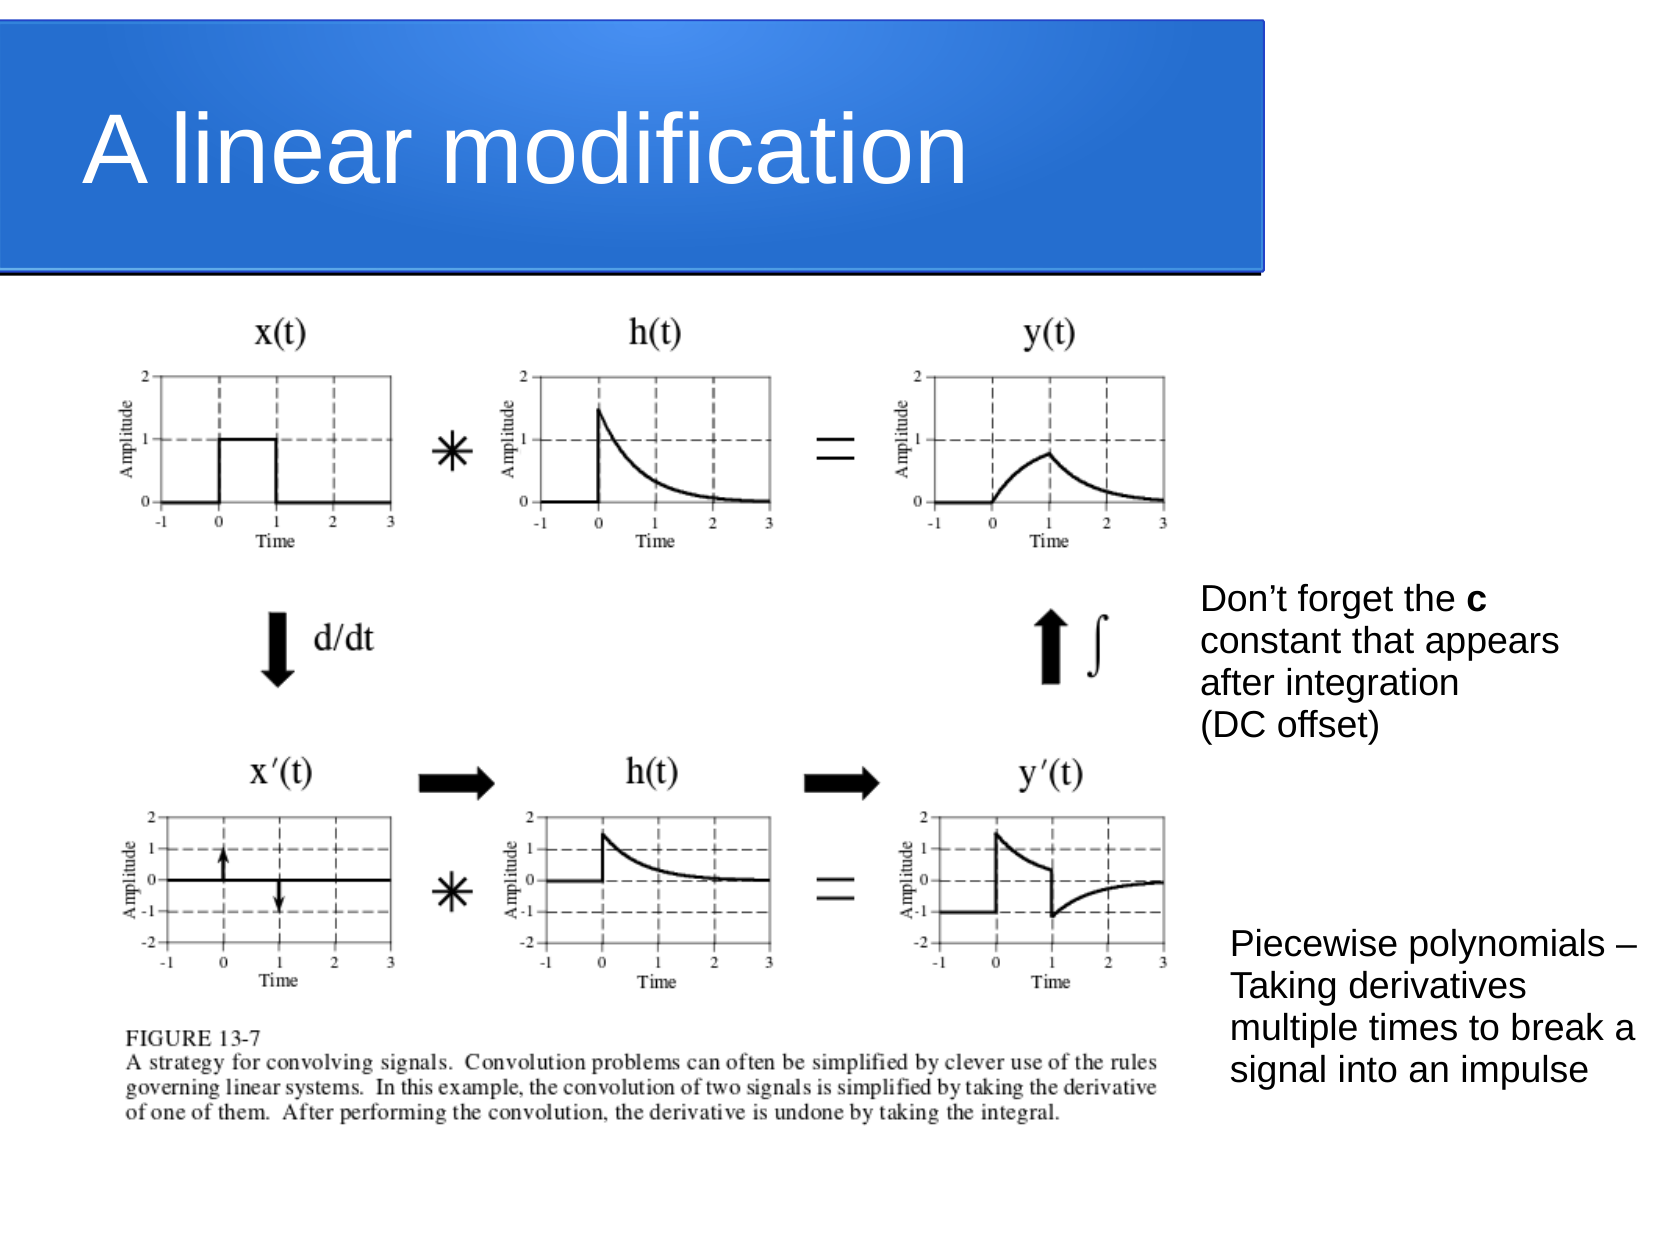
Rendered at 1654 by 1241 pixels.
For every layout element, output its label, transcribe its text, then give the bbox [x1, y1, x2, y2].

picture [90, 299, 1186, 1151]
text_box Don’t forget the c constant that appears after integration (DC offset) [1185, 570, 1606, 826]
title A linear modification [82, 47, 1235, 252]
text_box Piecewise polynomials – Taking derivatives multiple times to break a signal into an impulse [1215, 915, 1654, 1126]
